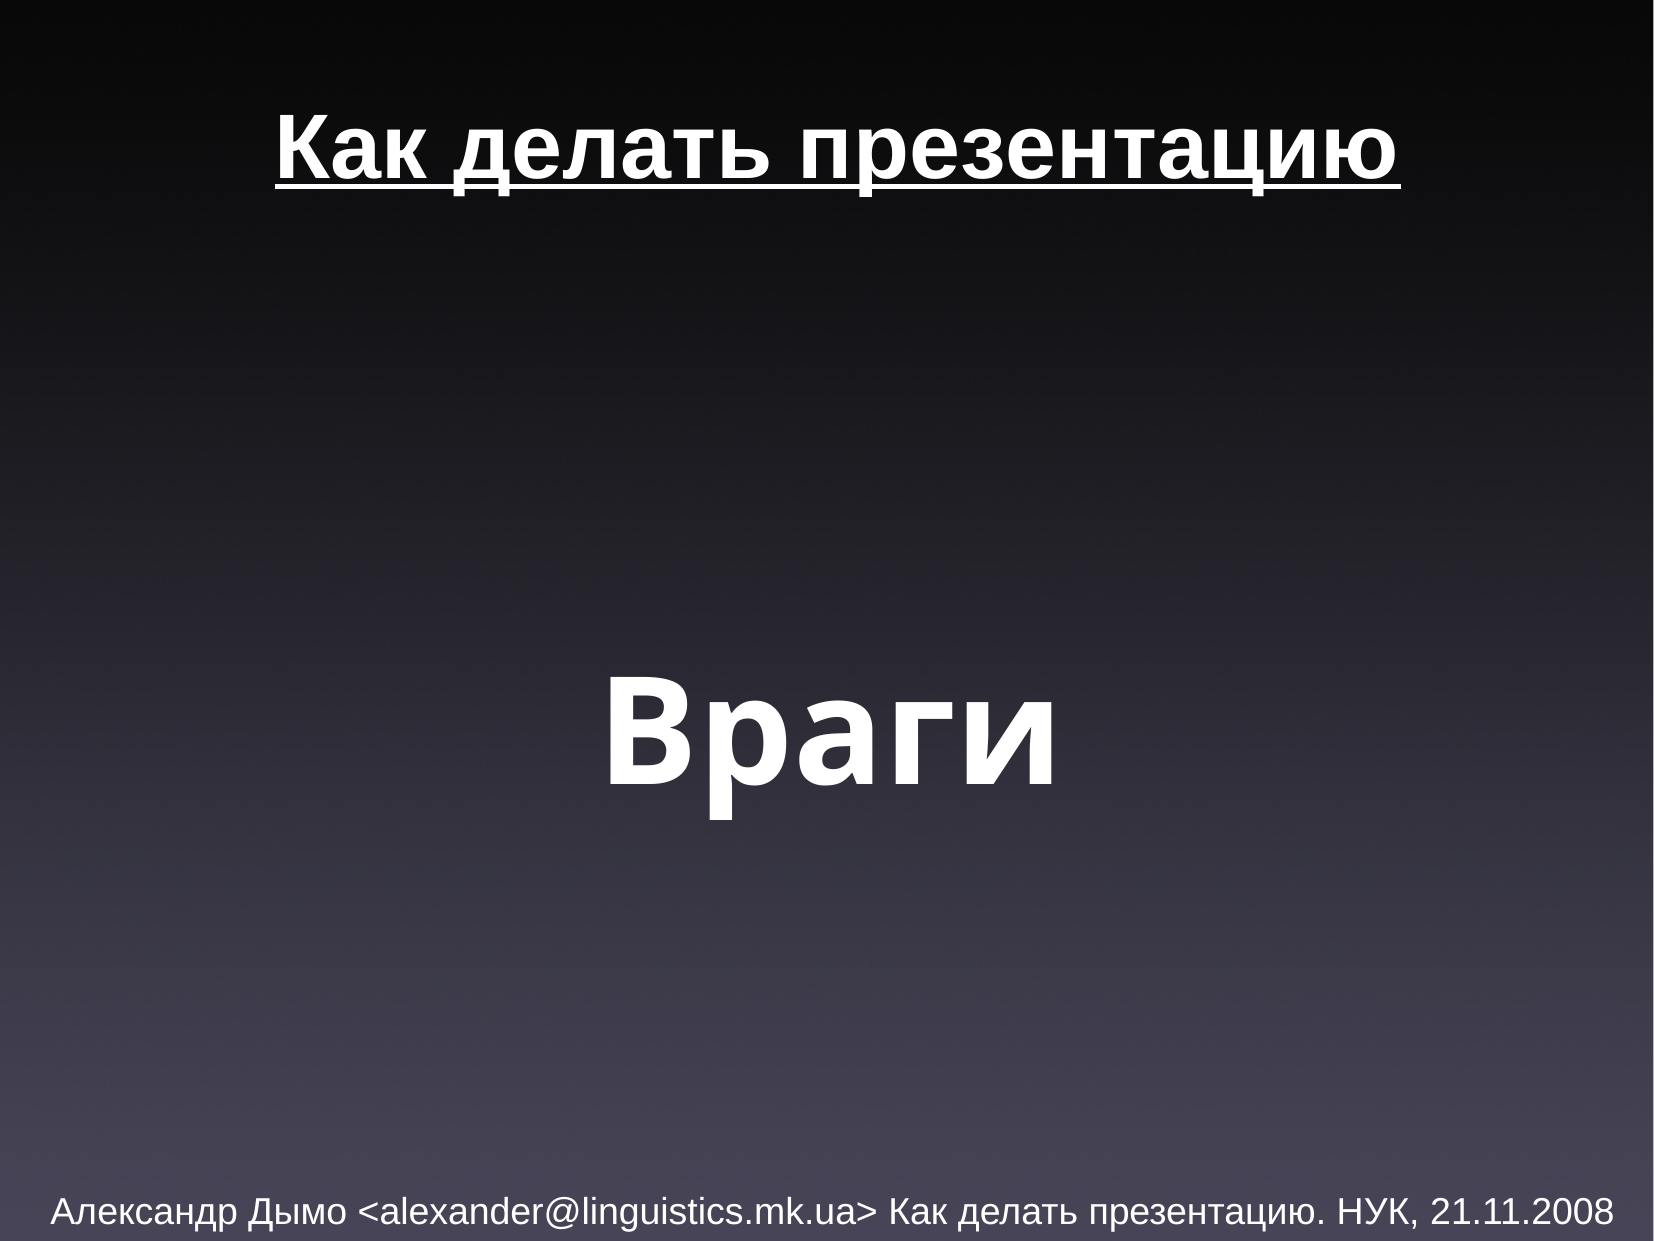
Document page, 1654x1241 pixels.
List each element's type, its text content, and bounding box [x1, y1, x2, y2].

subtitle Враги [86, 224, 1575, 1125]
picture [0, 0, 1654, 1241]
text_box Александр Дымо <alexander@linguistics.mk.ua> Как делать презентацию. НУК, 21.11.2008 [35, 1183, 1631, 1240]
title Как делать презентацию [31, 43, 1644, 251]
